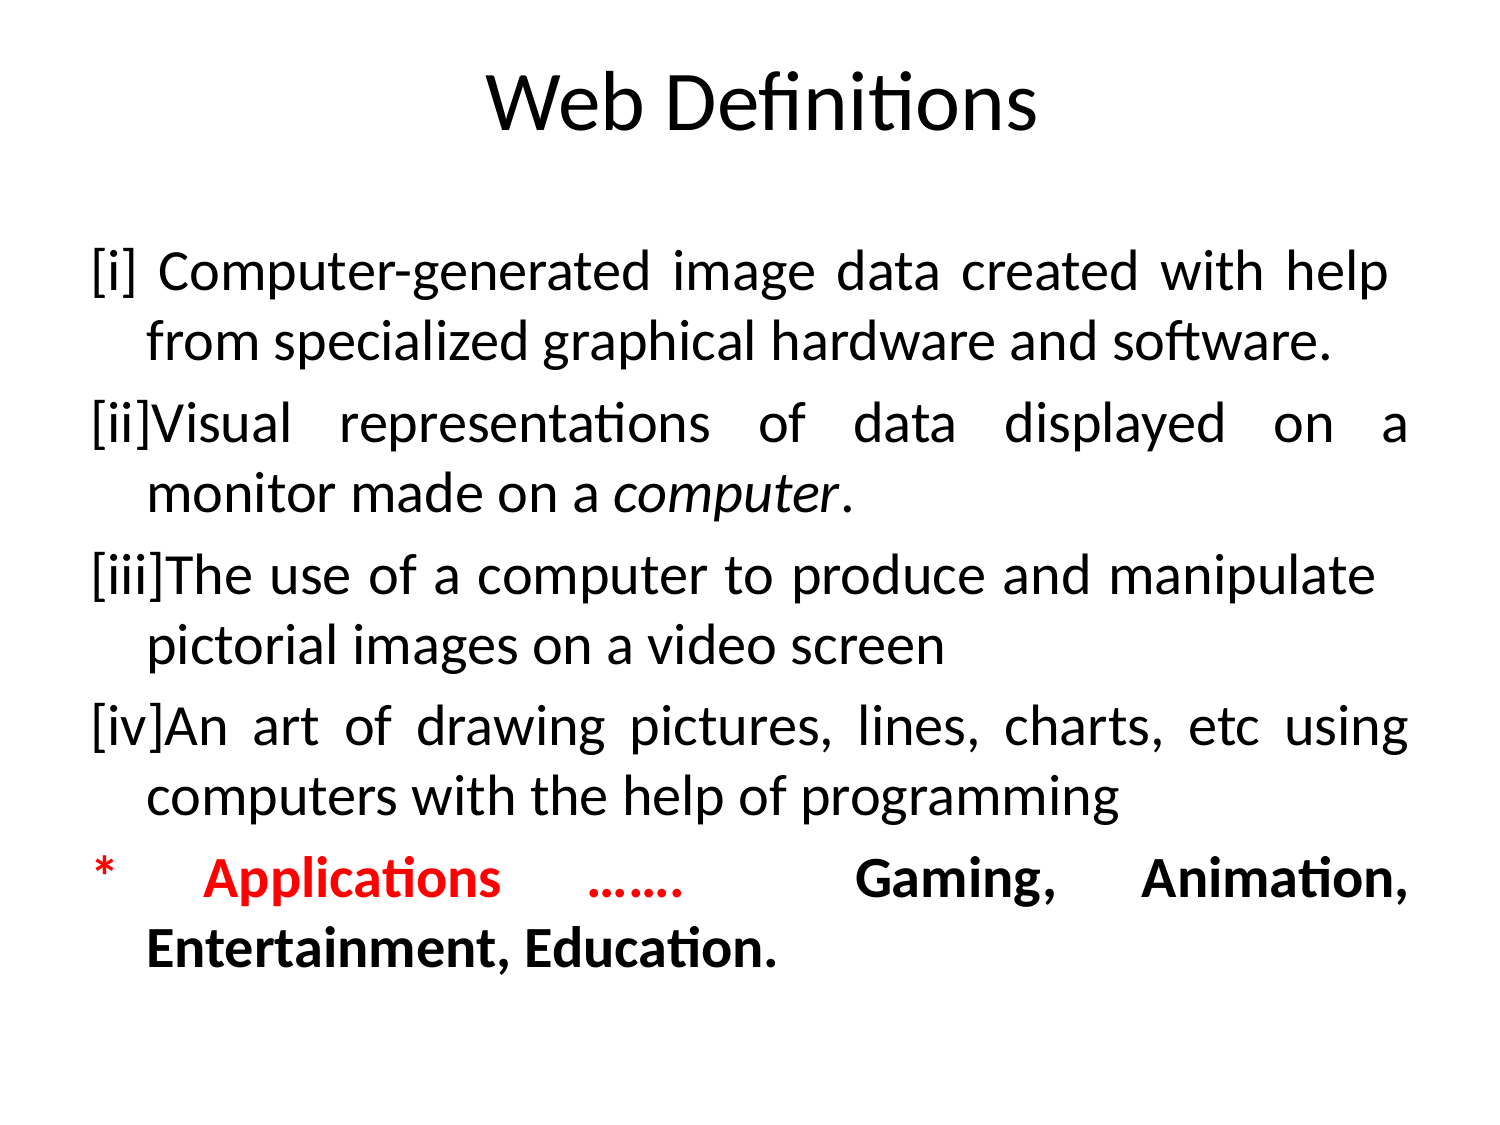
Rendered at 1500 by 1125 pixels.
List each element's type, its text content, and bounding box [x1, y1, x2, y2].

title Web Definitions [87, 37, 1438, 155]
list [i] Computer-generated image data created with help from specialized graphical hardware and software. [ii]Visual representations of data displayed on a monitor made on a computer. [iii]The use of a computer to produce and manipulate pictorial images on a video screen [iv]An art of drawing pictures, lines, charts, etc using computers with the help of programming * Applications ……. Gaming, Animation, Entertainment, Education. [75, 224, 1425, 1005]
